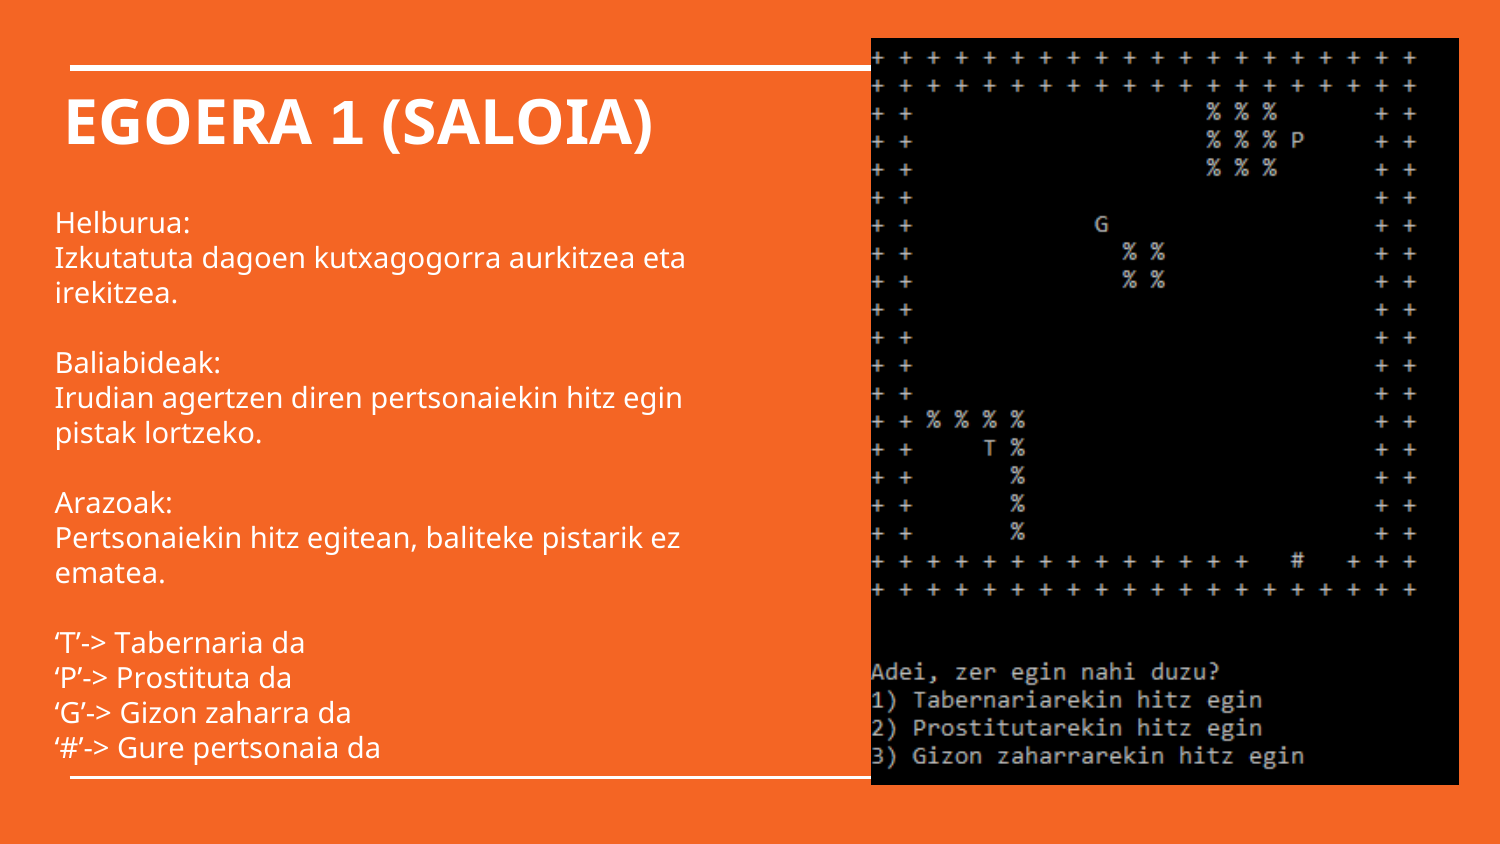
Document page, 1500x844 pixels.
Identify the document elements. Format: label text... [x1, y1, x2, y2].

picture [871, 38, 1459, 785]
text_box Helburua: Izkutatuta dagoen kutxagogorra aurkitzea eta irekitzea. Baliabideak: Irudian agertzen diren pertsonaiekin hitz egin pistak lortzeko. Arazoak: Pertsonaiekin hitz egitean, baliteke pistarik ez ematea. ‘T’-> Tabernaria da ‘P’-> Prostituta da ‘G’-> Gizon zaharra da ‘#’-> Gure pertsonaia da [39, 189, 768, 820]
title EGOERA 1 (SALOIA) [11, 38, 708, 202]
